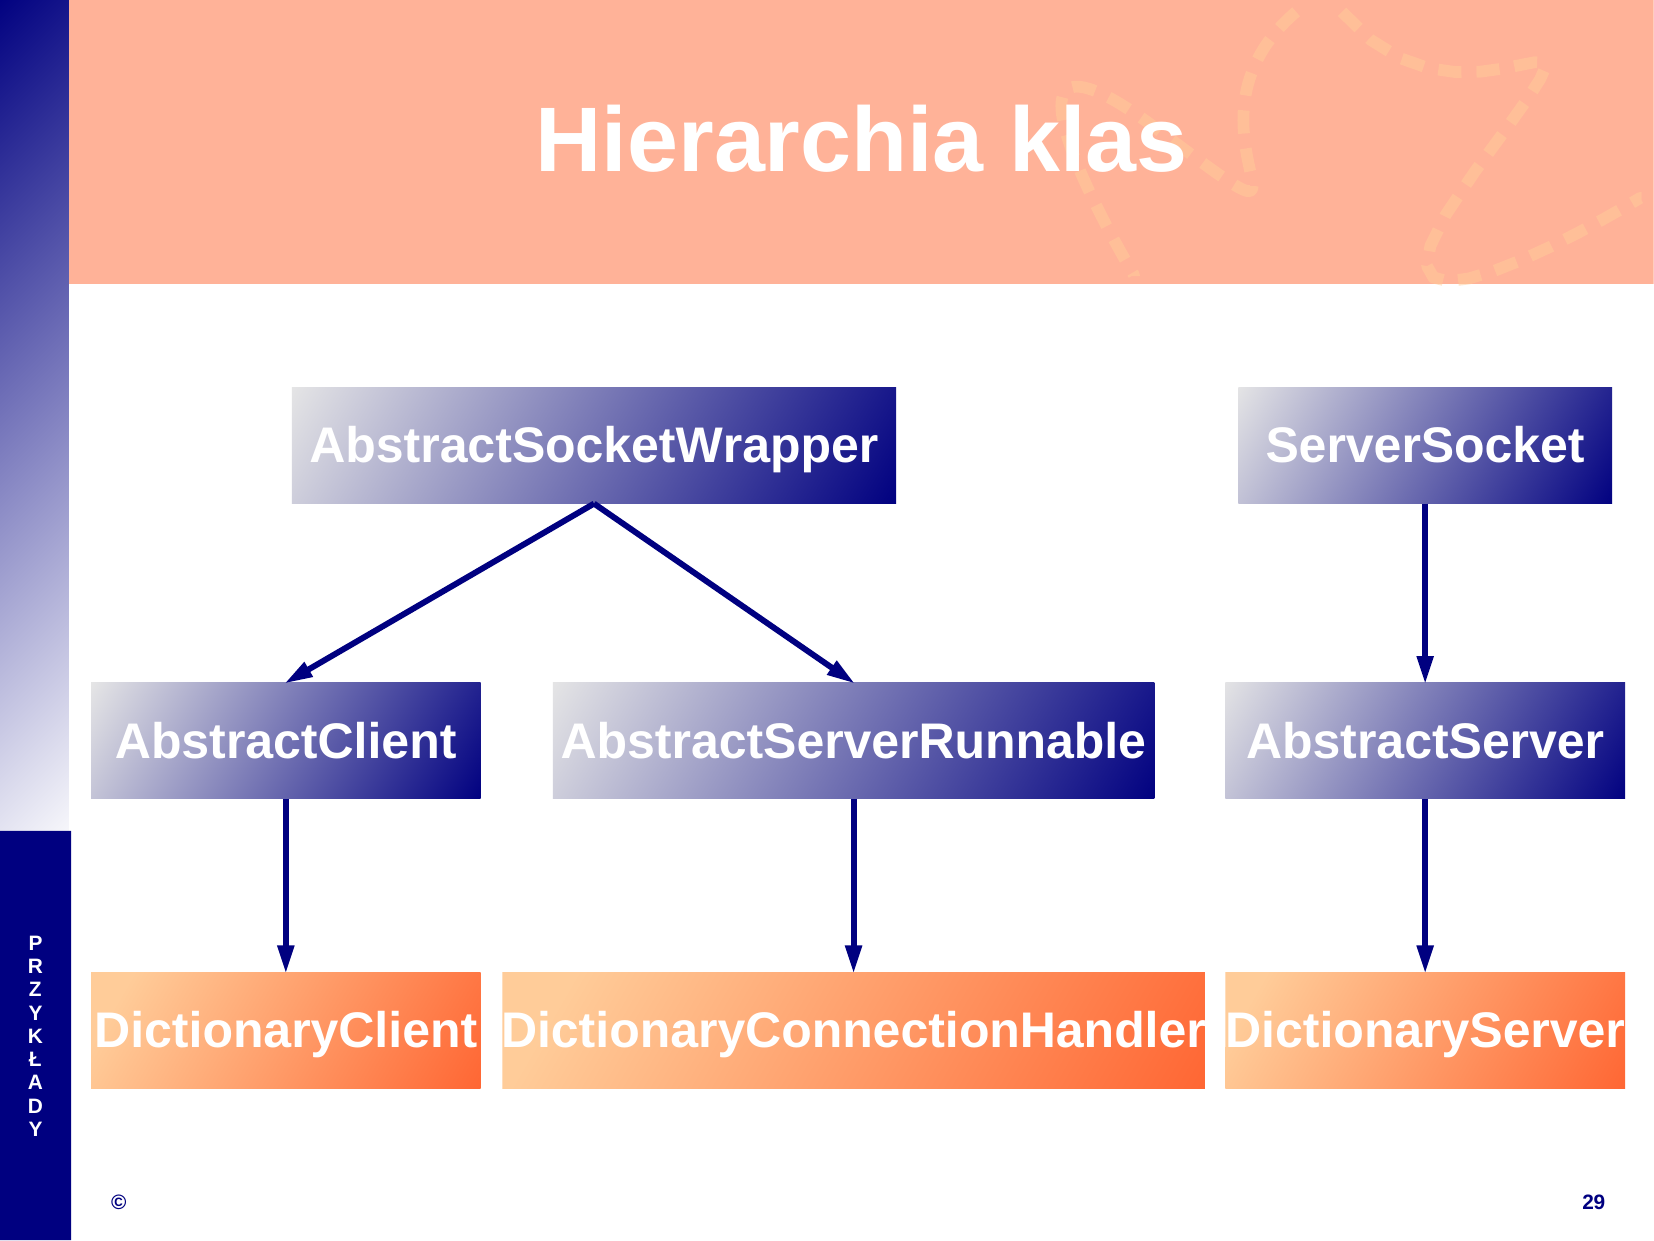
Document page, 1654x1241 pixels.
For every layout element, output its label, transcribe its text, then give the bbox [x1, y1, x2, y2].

text_box AbstractServerRunnable [552, 682, 1155, 799]
title Hierarchia klas [70, 36, 1654, 244]
text_box AbstractServer [1225, 682, 1626, 799]
text_box P R Z Y K Ł A D Y [0, 831, 71, 1241]
text_box AbstractSocketWrapper [291, 387, 897, 504]
text_box ServerSocket [1238, 387, 1613, 504]
text_box DictionaryConnectionHandler [502, 972, 1205, 1089]
text_box DictionaryClient [91, 972, 481, 1089]
text_box DictionaryServer [1225, 972, 1626, 1089]
text_box AbstractClient [91, 682, 481, 799]
